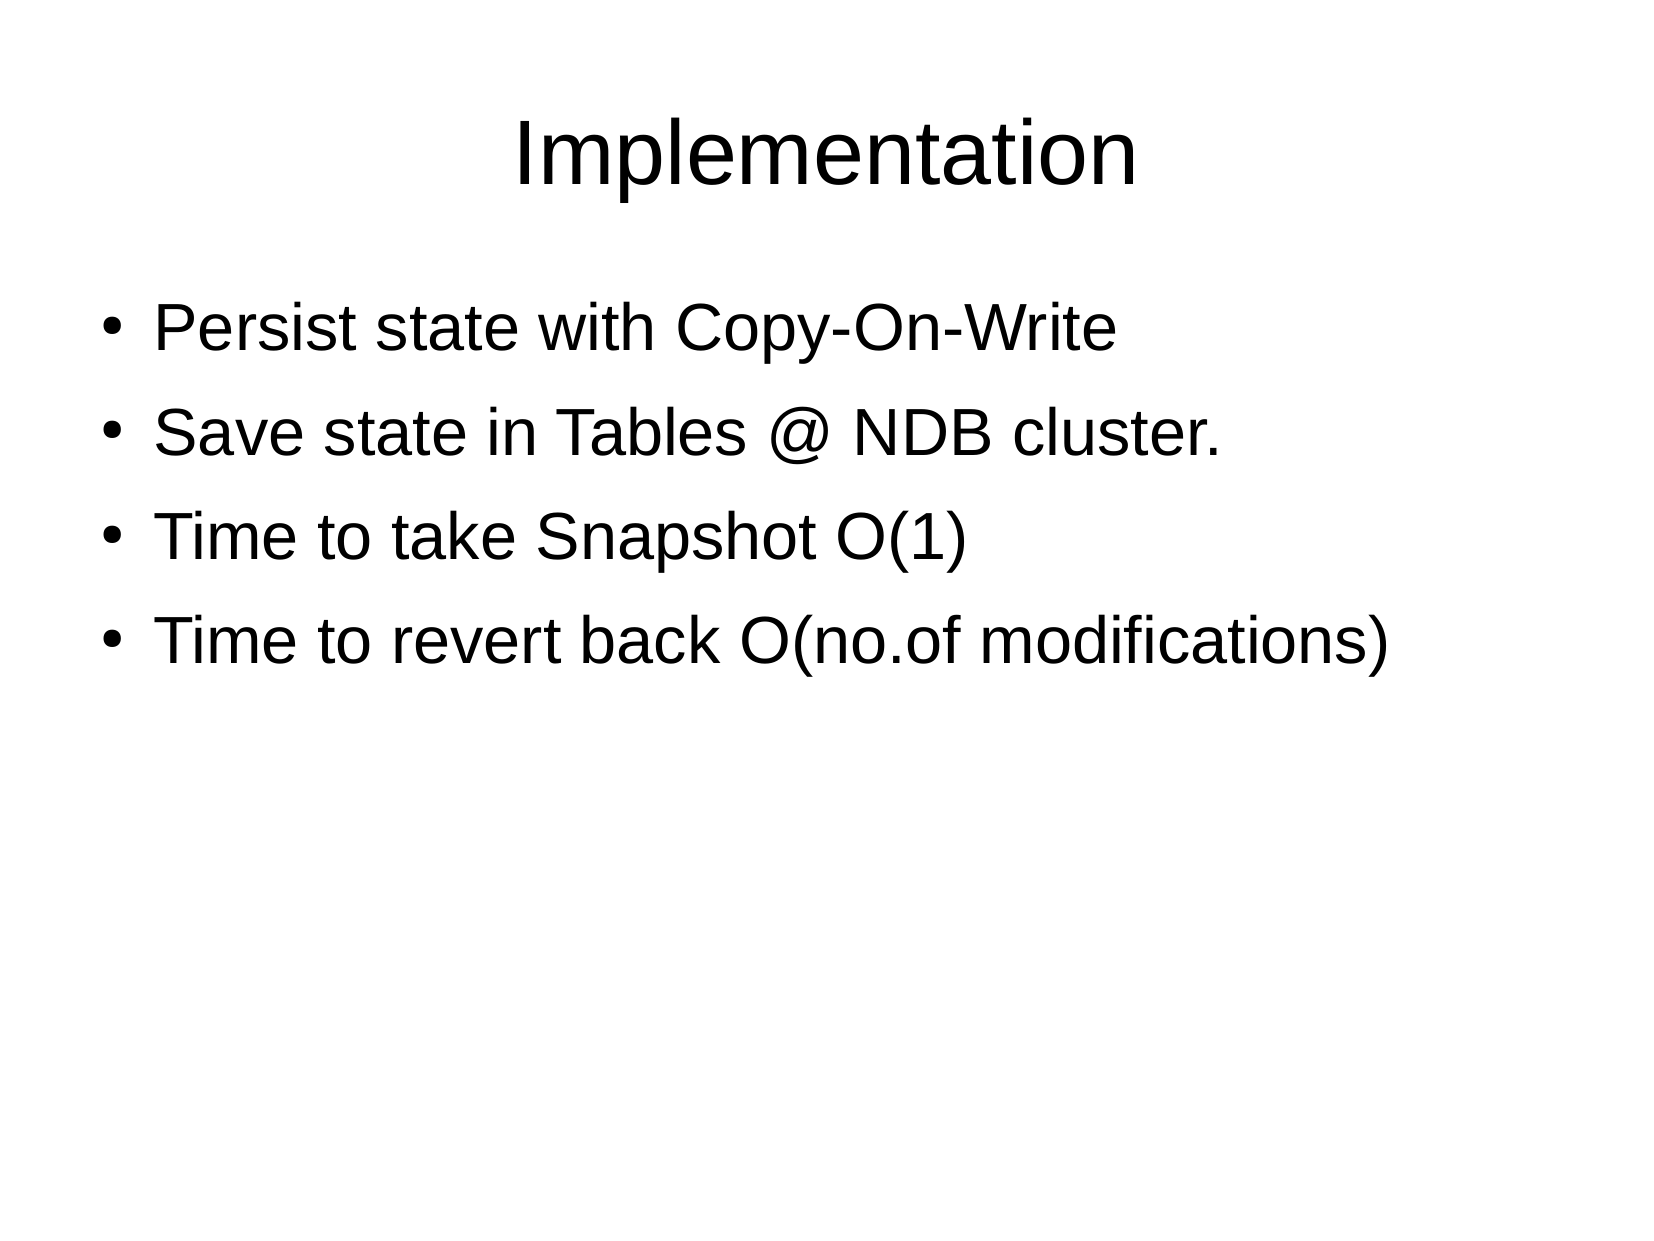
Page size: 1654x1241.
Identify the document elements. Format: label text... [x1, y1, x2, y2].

list Persist state with Copy-On-Write Save state in Tables @ NDB cluster. Time to take Snapshot O(1) Time to revert back O(no.of modifications) [82, 290, 1538, 1010]
title Implementation [82, 49, 1571, 257]
